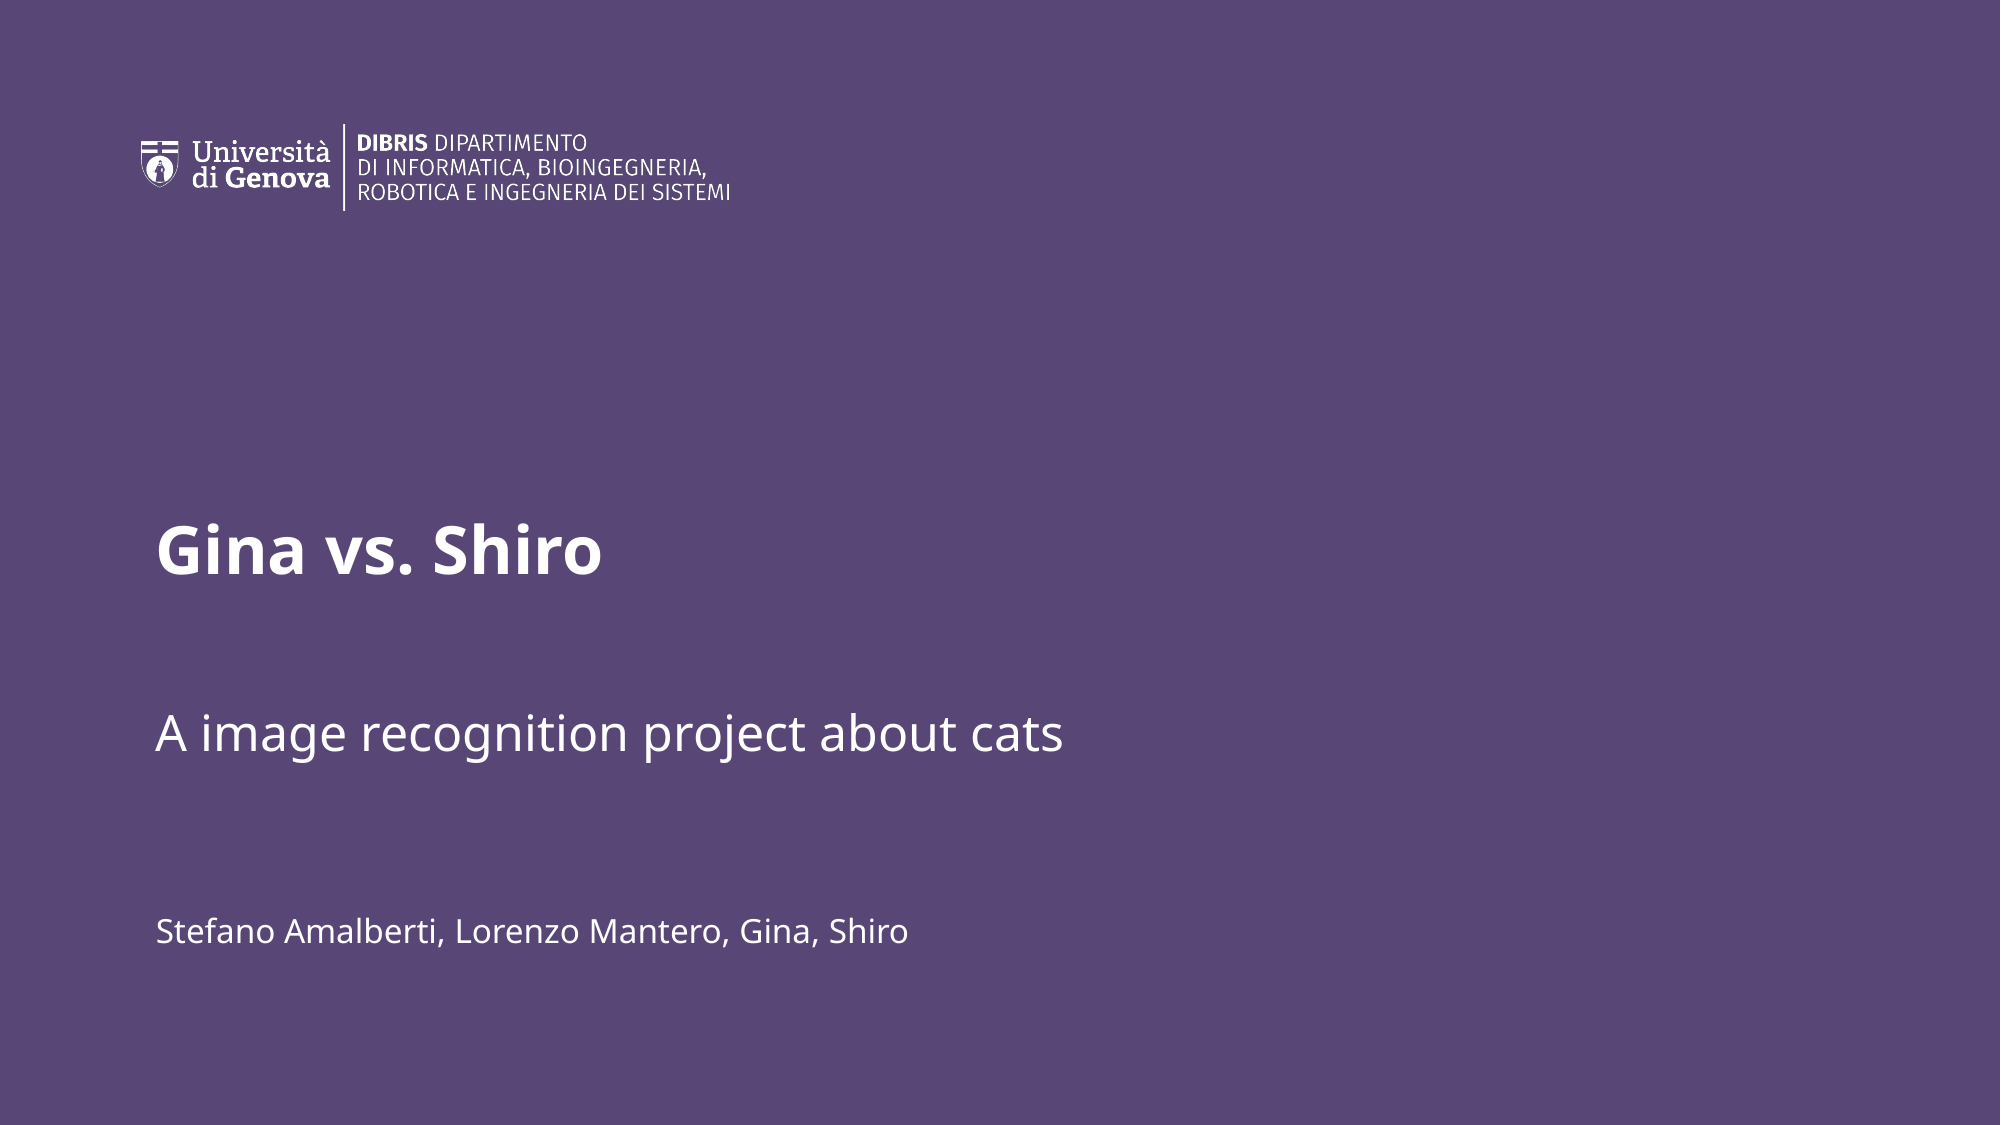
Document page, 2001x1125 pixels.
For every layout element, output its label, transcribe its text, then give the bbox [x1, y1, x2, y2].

picture [141, 124, 729, 211]
title Gina vs. Shiro [140, 264, 1853, 609]
list A image recognition project about cats [140, 671, 1853, 794]
subtitle Stefano Amalberti, Lorenzo Mantero, Gina, Shiro [140, 856, 1853, 1007]
